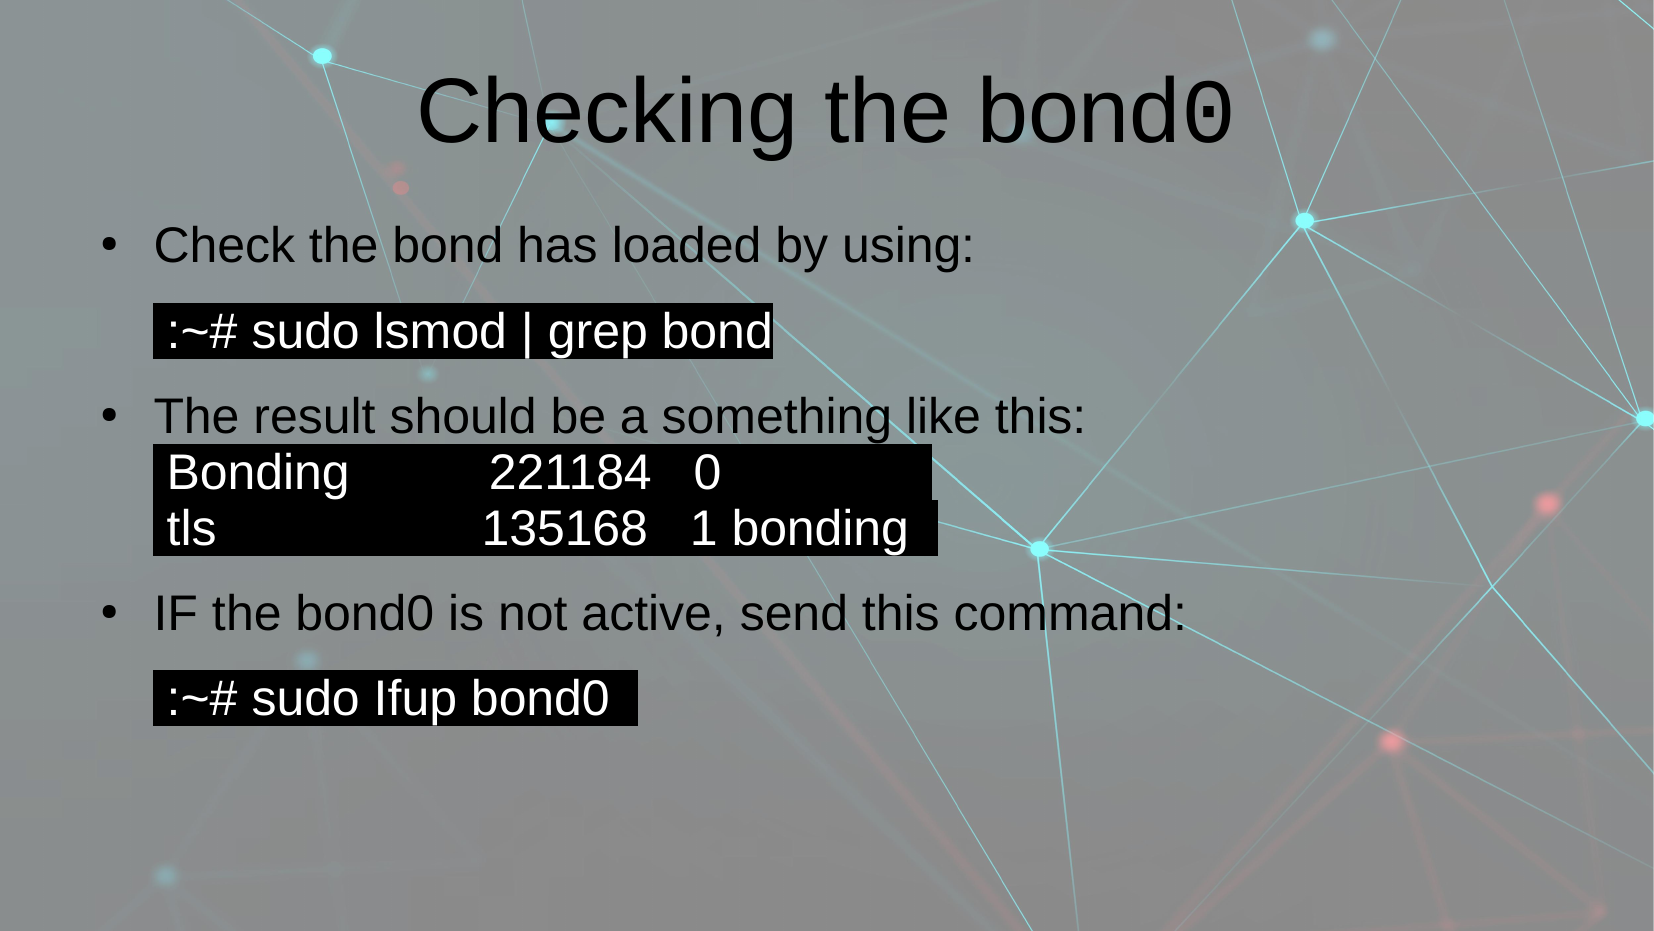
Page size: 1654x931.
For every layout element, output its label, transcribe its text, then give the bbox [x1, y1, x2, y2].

list Check the bond has loaded by using: :~# sudo lsmod | grep bond The result should be a something like this: Bonding 221184 0 tls 135168 1 bonding IF the bond0 is not active, send this command: :~# sudo Ifup bond0 [82, 217, 1571, 758]
title Checking the bond0 [82, 37, 1571, 193]
picture [0, 0, 1654, 931]
